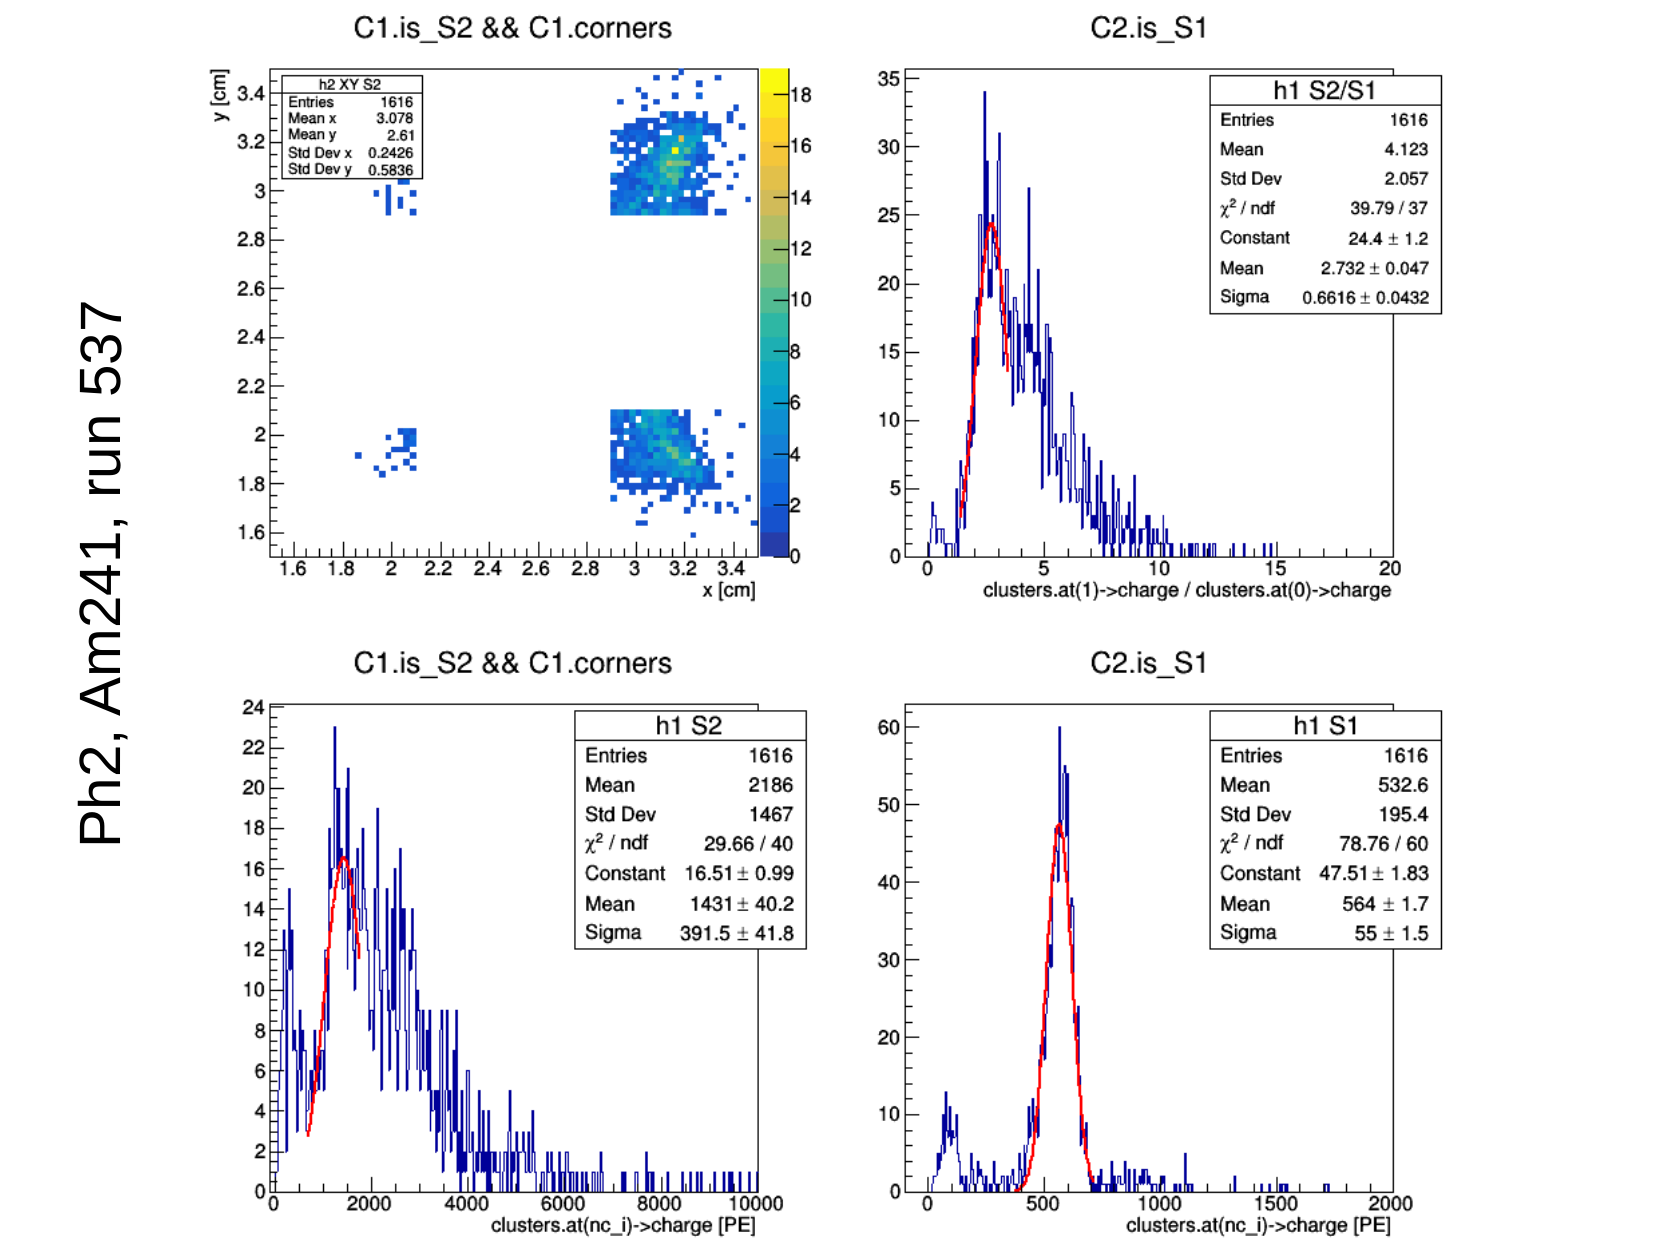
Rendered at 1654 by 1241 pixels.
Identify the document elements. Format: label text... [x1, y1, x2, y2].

picture [204, 3, 1449, 1241]
text_box Ph2, Am241, run 537 [60, 233, 196, 916]
